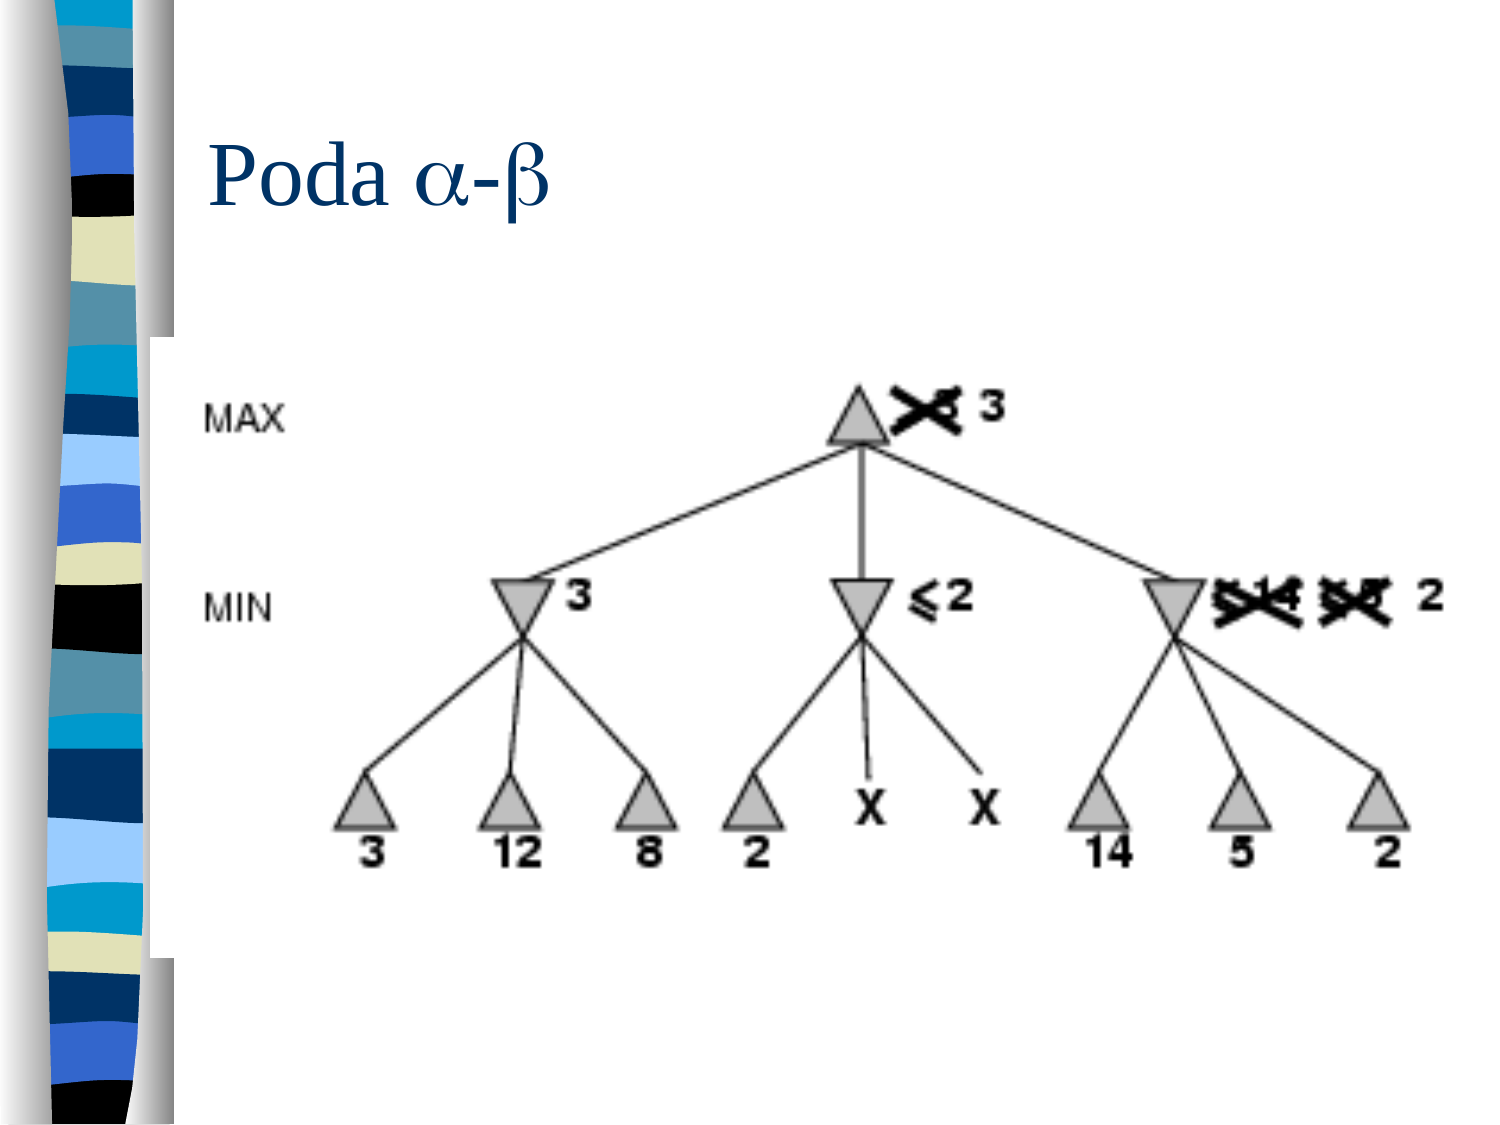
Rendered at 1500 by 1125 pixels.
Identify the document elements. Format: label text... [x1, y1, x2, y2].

title Poda - [192, 74, 1468, 263]
picture [150, 337, 1500, 958]
